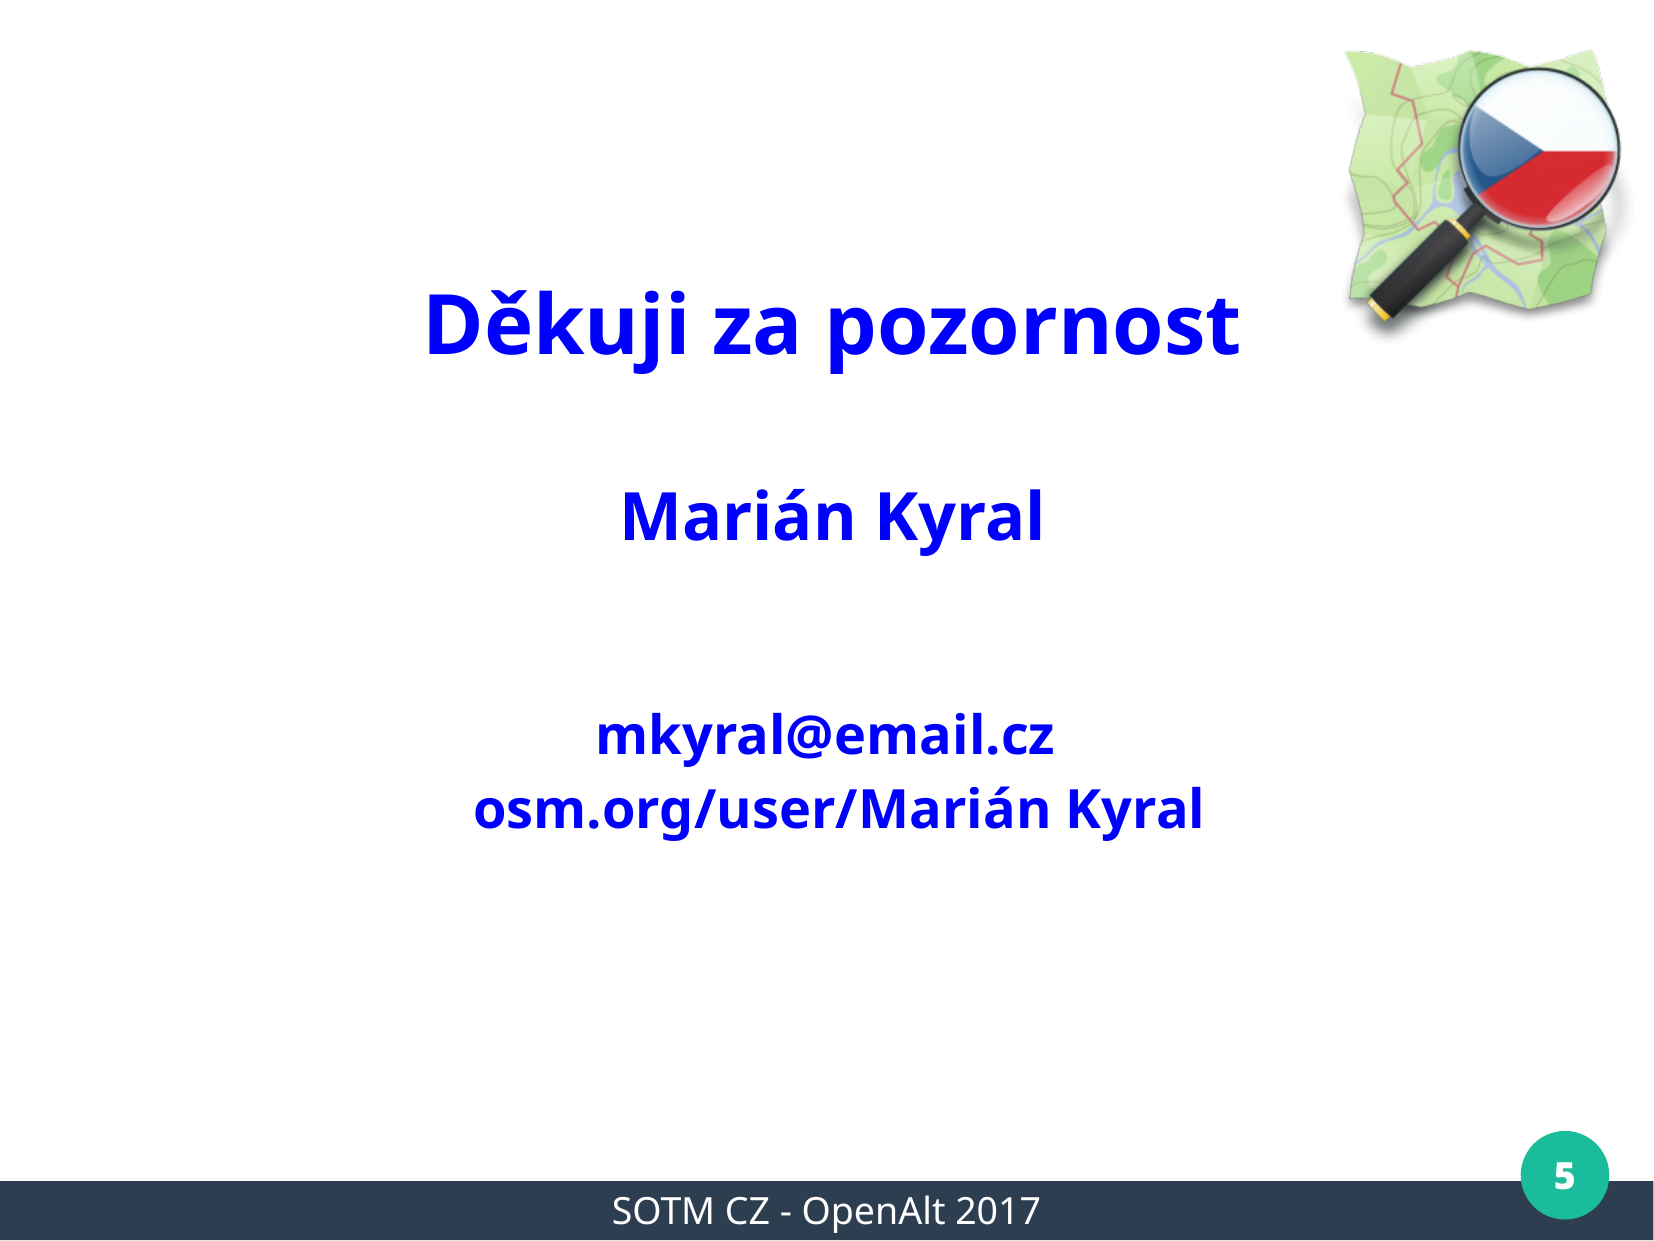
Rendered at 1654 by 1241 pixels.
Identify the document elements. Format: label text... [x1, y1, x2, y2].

picture [1607, 49, 1635, 350]
subtitle Děkuji za pozornost Marián Kyral mkyral@email.cz osm.org/user/Marián Kyral [59, 49, 1607, 1134]
